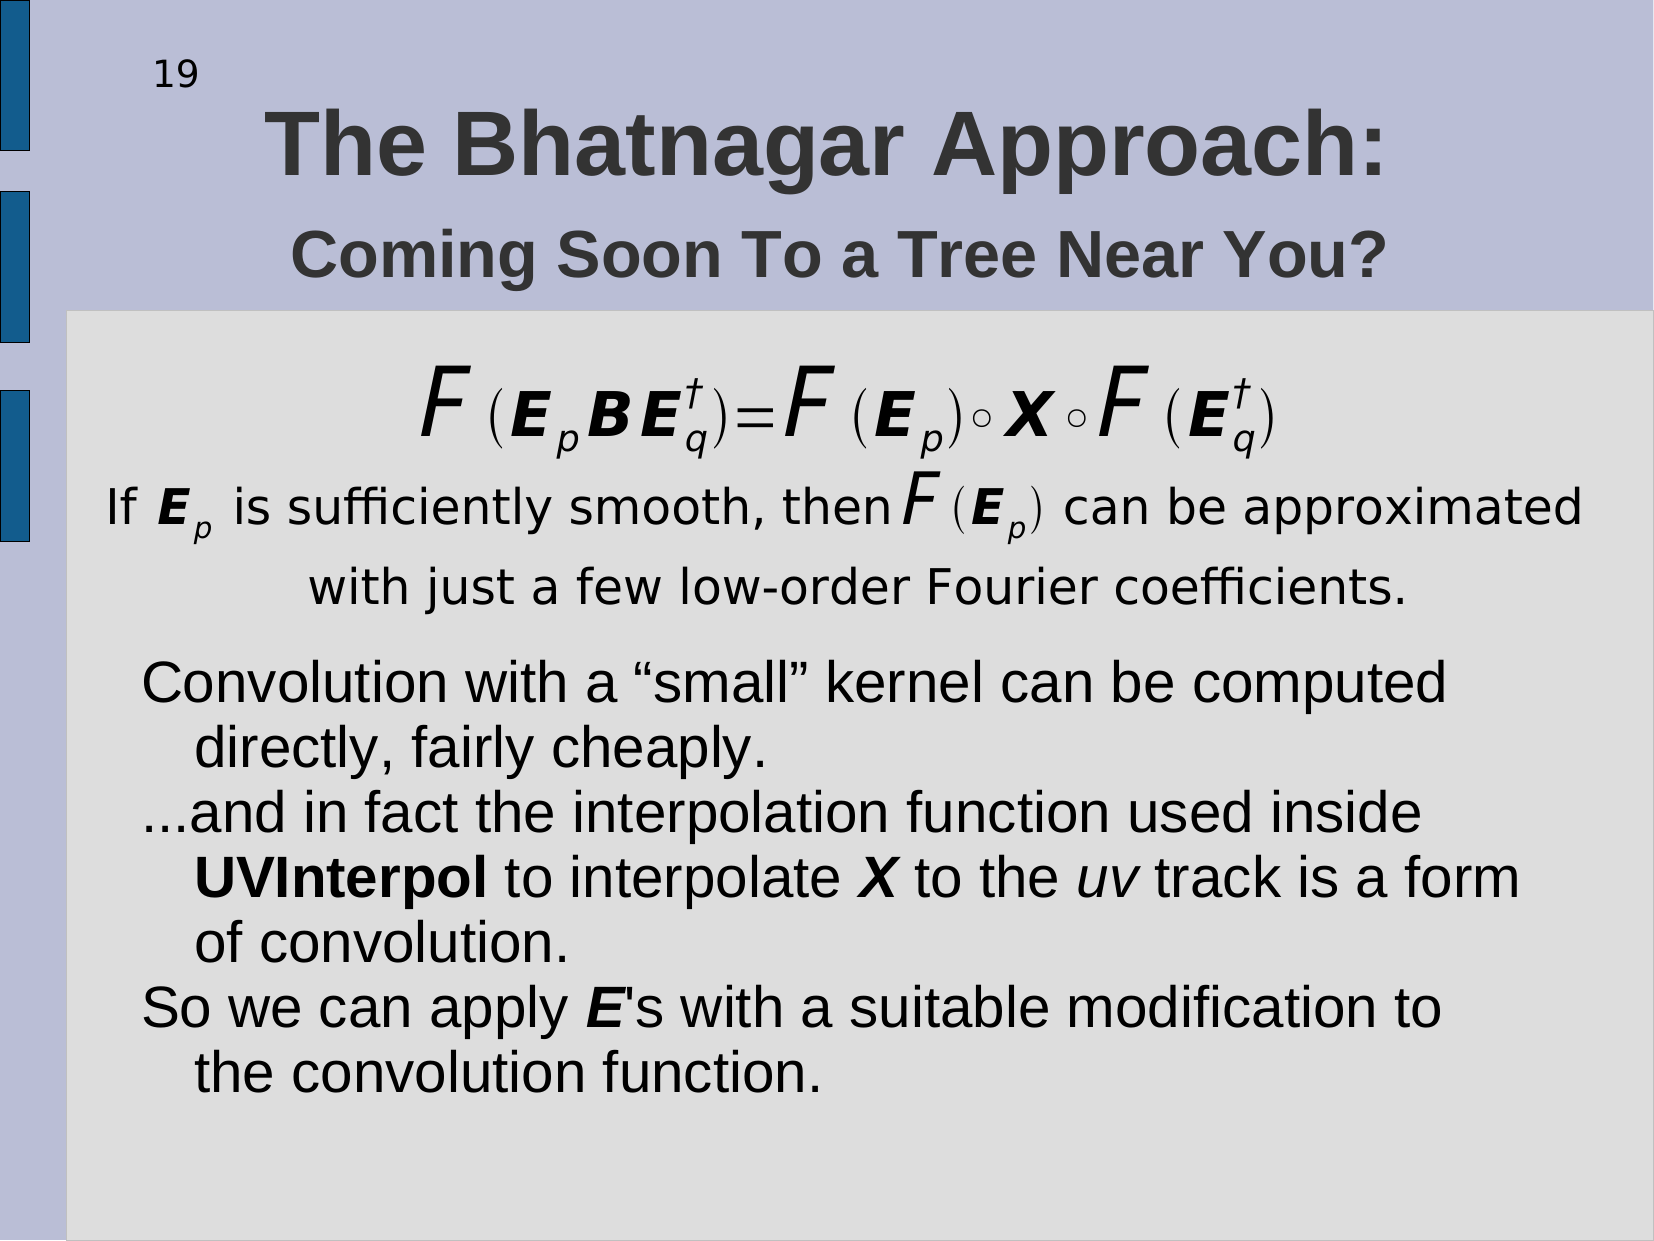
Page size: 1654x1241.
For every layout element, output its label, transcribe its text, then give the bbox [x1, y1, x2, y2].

chart [99, 354, 1595, 620]
list Convolution with a “small” kernel can be computed directly, fairly cheaply. ...and in fact the interpolation function used inside UVInterpol to interpolate X to the uv track is a form of convolution. So we can apply E's with a suitable modification to the convolution function. [123, 649, 1536, 1241]
title The Bhatnagar Approach: Coming Soon To a Tree Near You? [121, 87, 1534, 302]
text_box <number> [139, 45, 374, 119]
